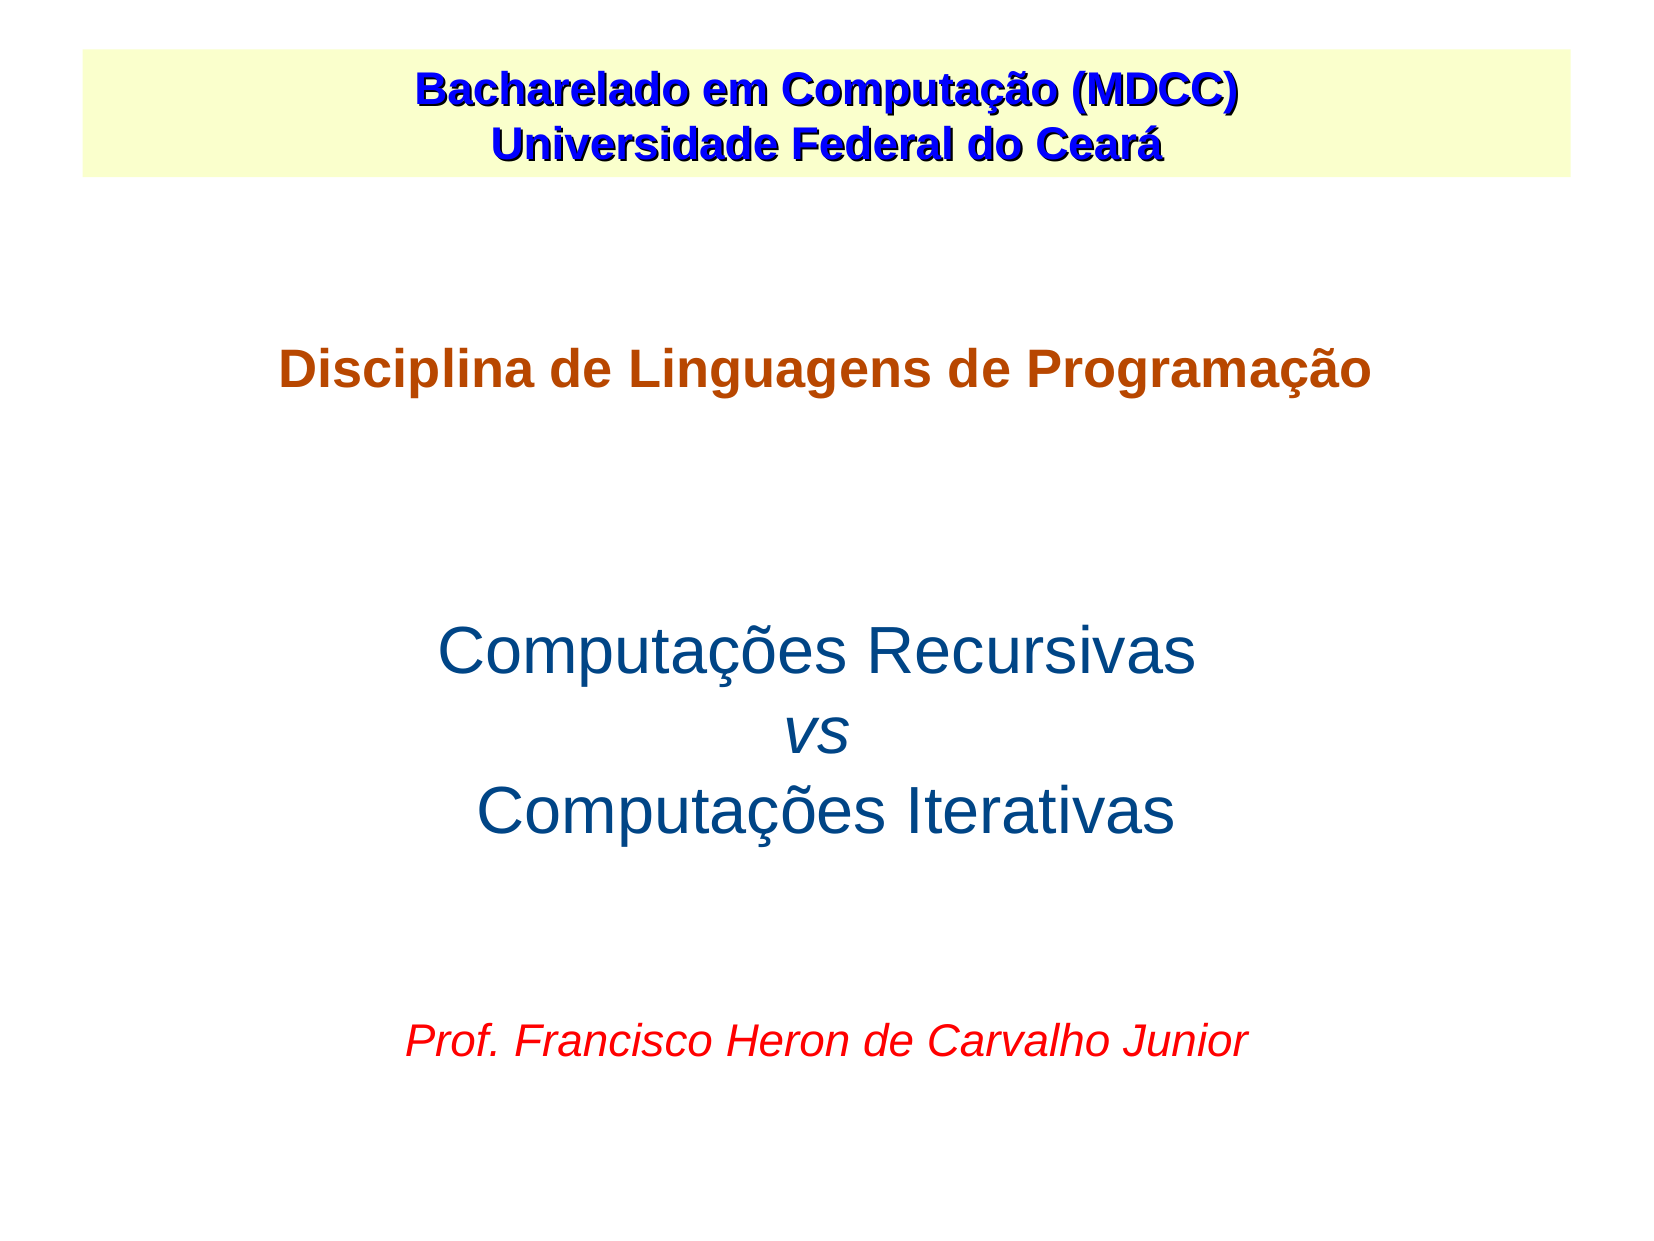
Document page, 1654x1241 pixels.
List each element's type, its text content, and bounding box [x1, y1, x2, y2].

subtitle Disciplina de Linguagens de Programação Computações Recursivas vs Computações Iterativas Prof. Francisco Heron de Carvalho Junior [82, 290, 1571, 1109]
title Bacharelado em Computação (MDCC) Universidade Federal do Ceará [82, 49, 1571, 178]
